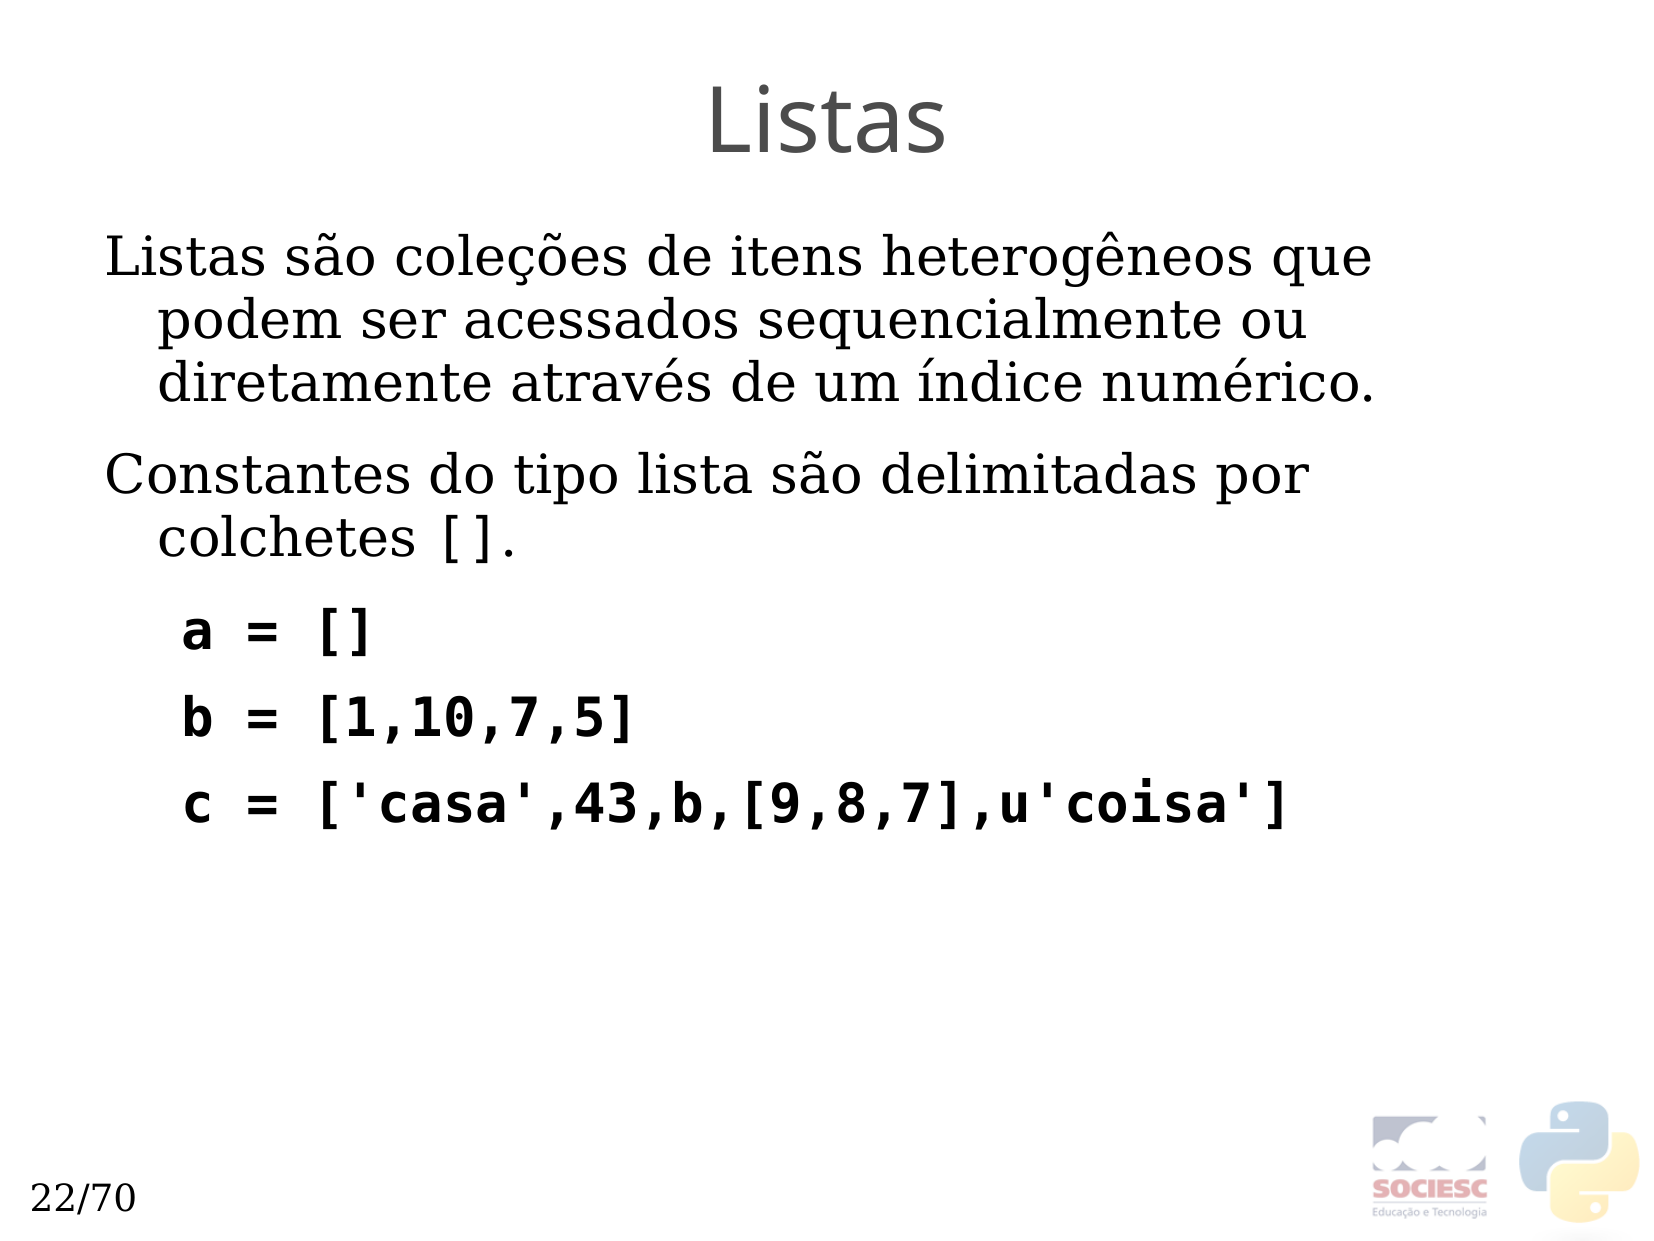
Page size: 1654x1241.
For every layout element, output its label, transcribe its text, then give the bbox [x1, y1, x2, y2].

picture [1340, 1084, 1654, 1241]
list Listas são coleções de itens heterogêneos que podem ser acessados sequencialmente ou diretamente através de um índice numérico. Constantes do tipo lista são delimitadas por colchetes []. a = [] b = [1,10,7,5] c = ['casa',43,b,[9,8,7],u'coisa'] [86, 225, 1576, 1088]
title Listas [82, 13, 1571, 222]
